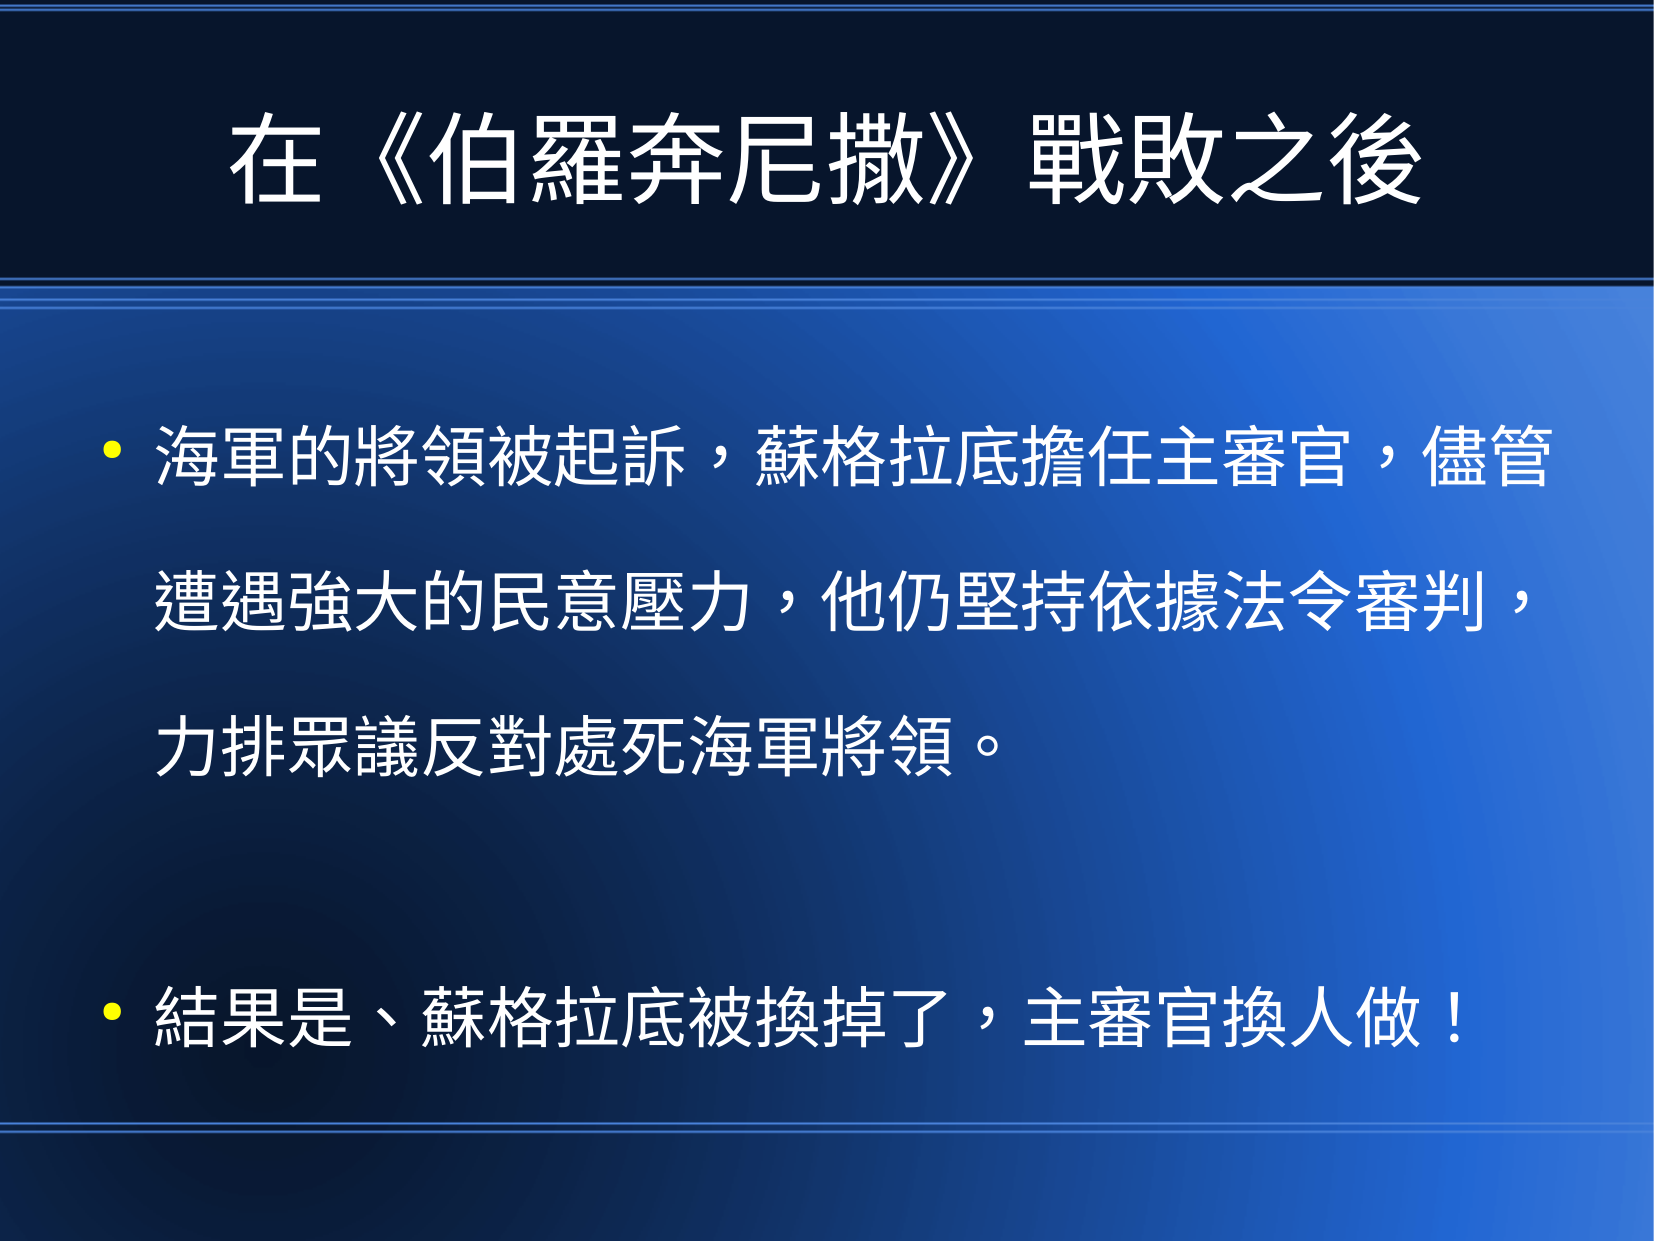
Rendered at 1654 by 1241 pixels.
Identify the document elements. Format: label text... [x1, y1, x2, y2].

list 海軍的將領被起訴，蘇格拉底擔任主審官，儘管遭遇強大的民意壓力，他仍堅持依據法令審判，力排眾議反對處死海軍將領。 結果是、蘇格拉底被換掉了，主審官換人做！ [82, 355, 1571, 1241]
picture [0, 0, 1654, 1241]
title 在《伯羅奔尼撒》戰敗之後 [82, 49, 1571, 257]
